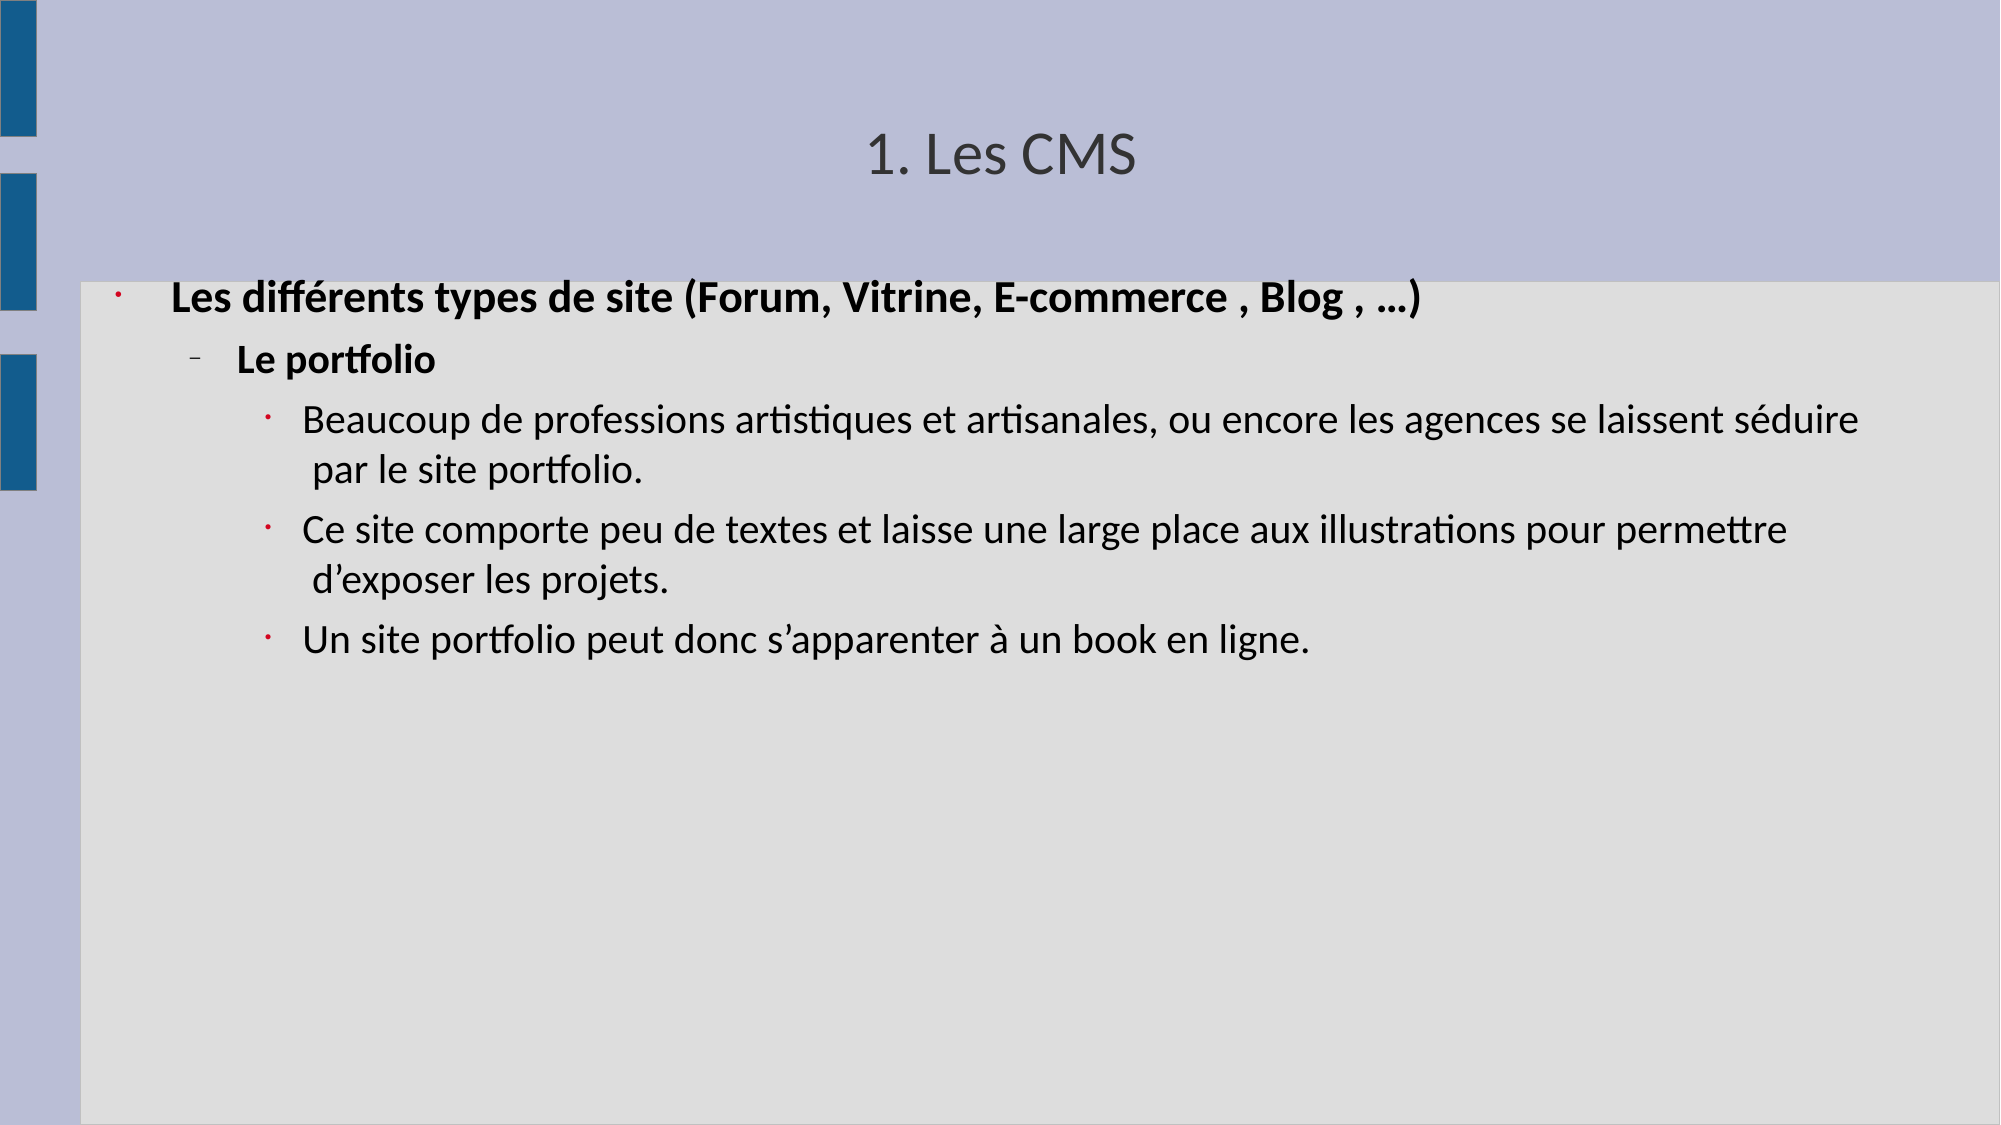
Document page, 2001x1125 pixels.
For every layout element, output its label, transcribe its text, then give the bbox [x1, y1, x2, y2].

title 1. Les CMS [859, 109, 1141, 254]
text_box Les différents types de site (Forum, Vitrine, E-commerce , Blog , …) Le portfolio Beaucoup de professions artistiques et artisanales, ou encore les agences se laissent séduire par le site portfolio. Ce site comporte peu de textes et laisse une large place aux illustrations pour permettre d’exposer les projets. Un site portfolio peut donc s’apparenter à un book en ligne. [112, 254, 1864, 663]
